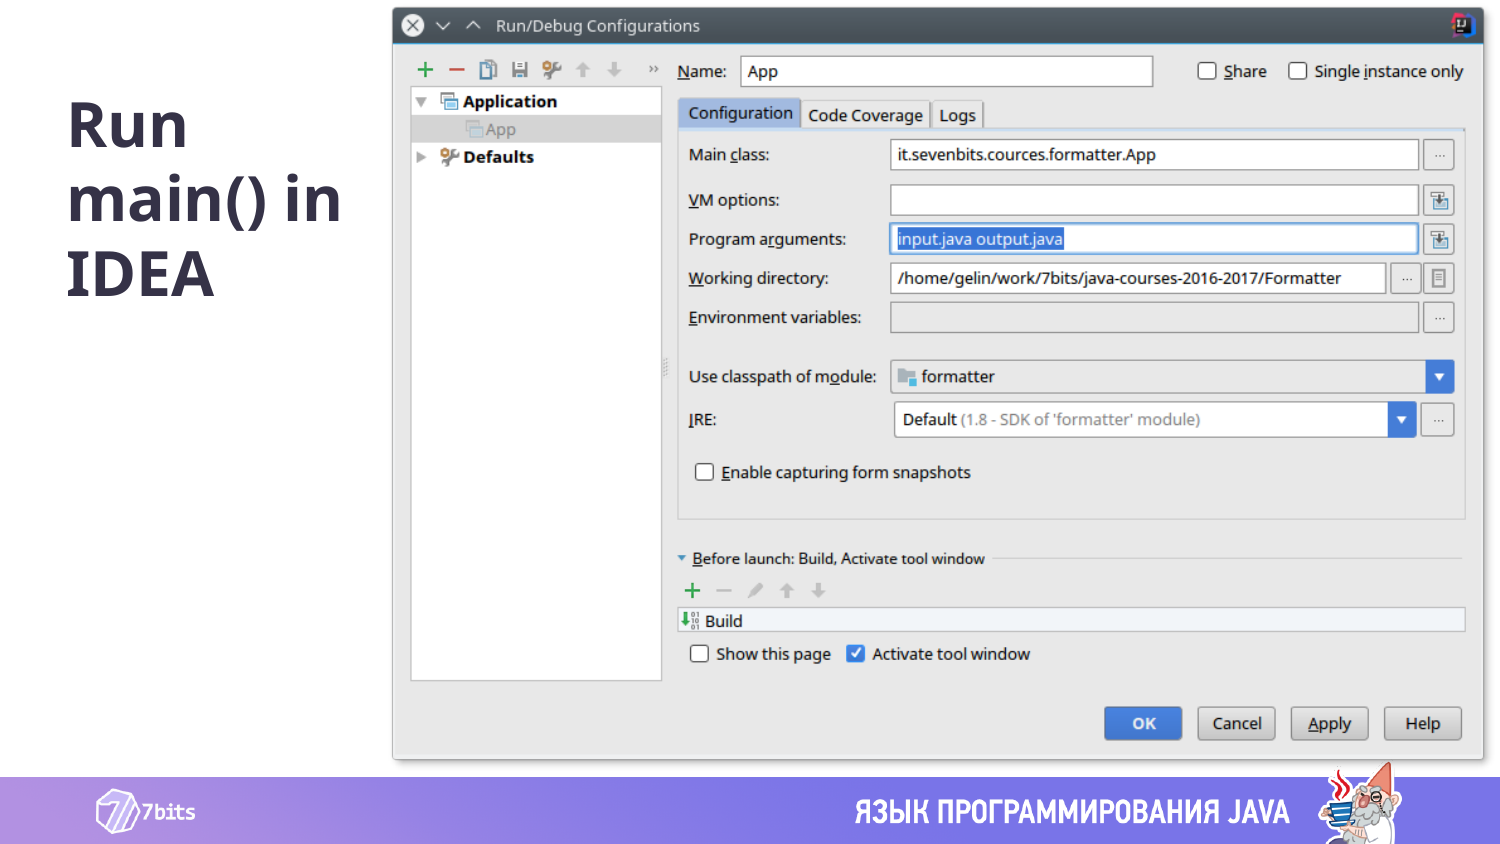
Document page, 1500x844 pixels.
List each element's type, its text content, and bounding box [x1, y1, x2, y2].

title Run main() in IDEA [51, 69, 365, 457]
picture [0, 0, 1500, 844]
